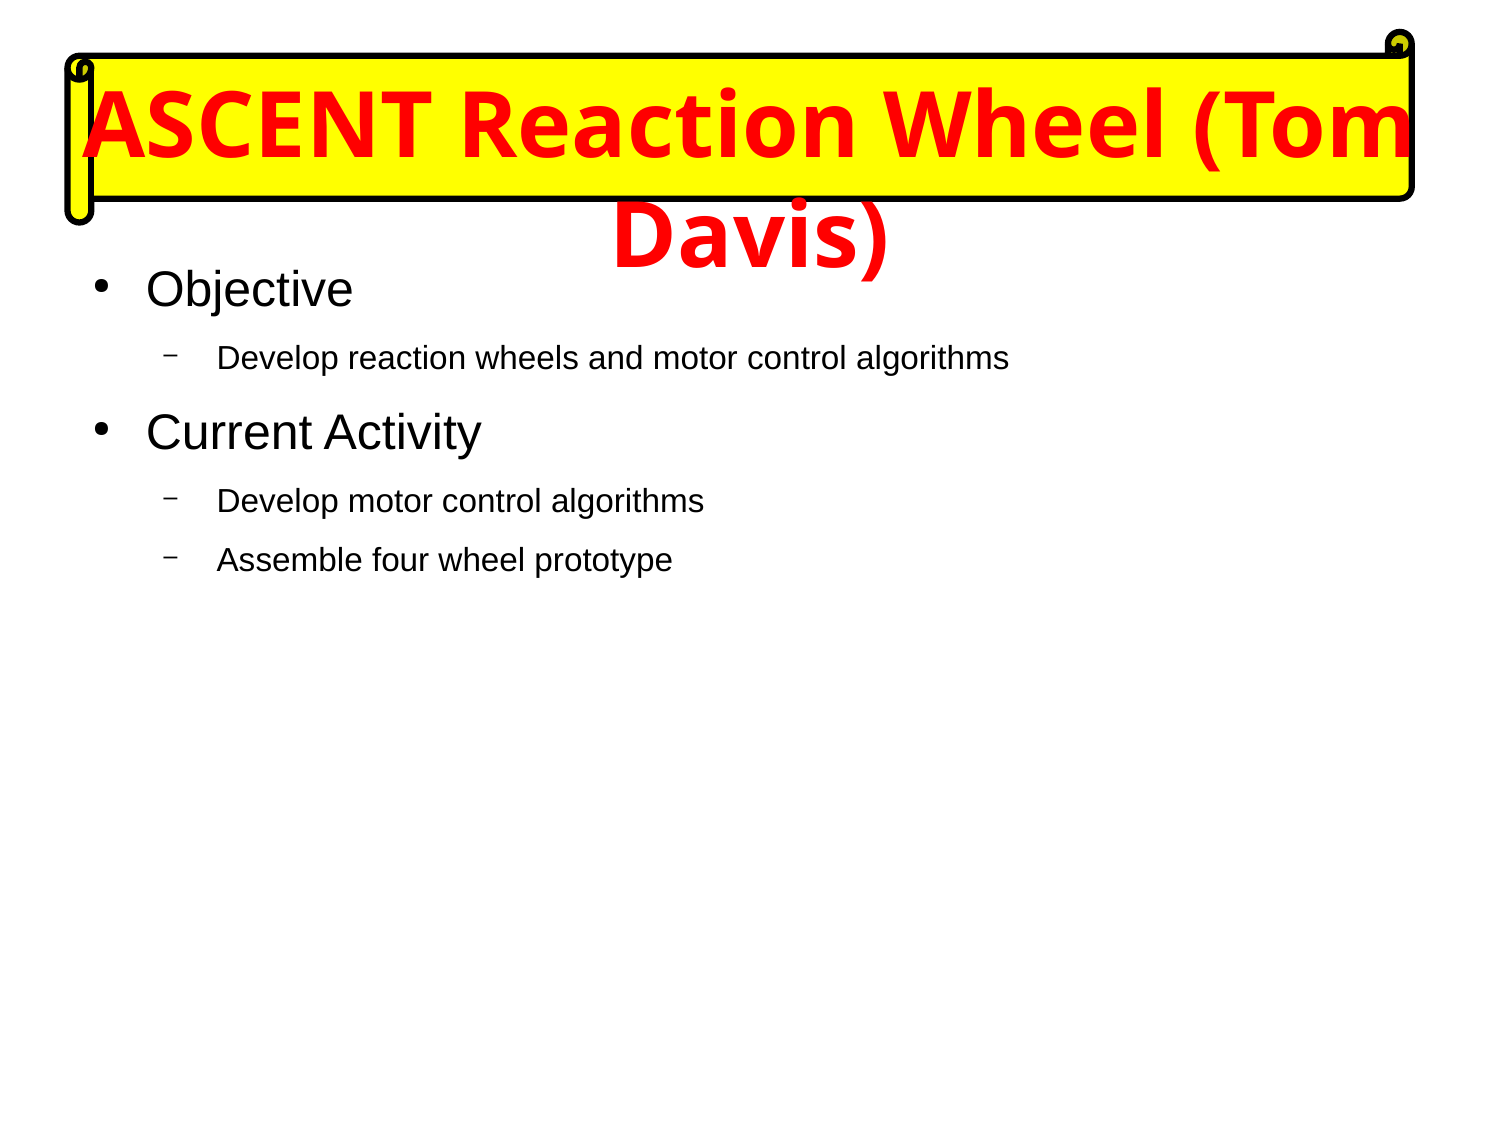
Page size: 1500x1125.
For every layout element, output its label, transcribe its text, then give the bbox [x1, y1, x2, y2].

list Objective Develop reaction wheels and motor control algorithms Current Activity Develop motor control algorithms Assemble four wheel prototype [75, 294, 1425, 916]
text_box [72, 31, 1412, 58]
text_box ASCENT Reaction Wheel (Tom Davis) [0, 58, 1500, 294]
